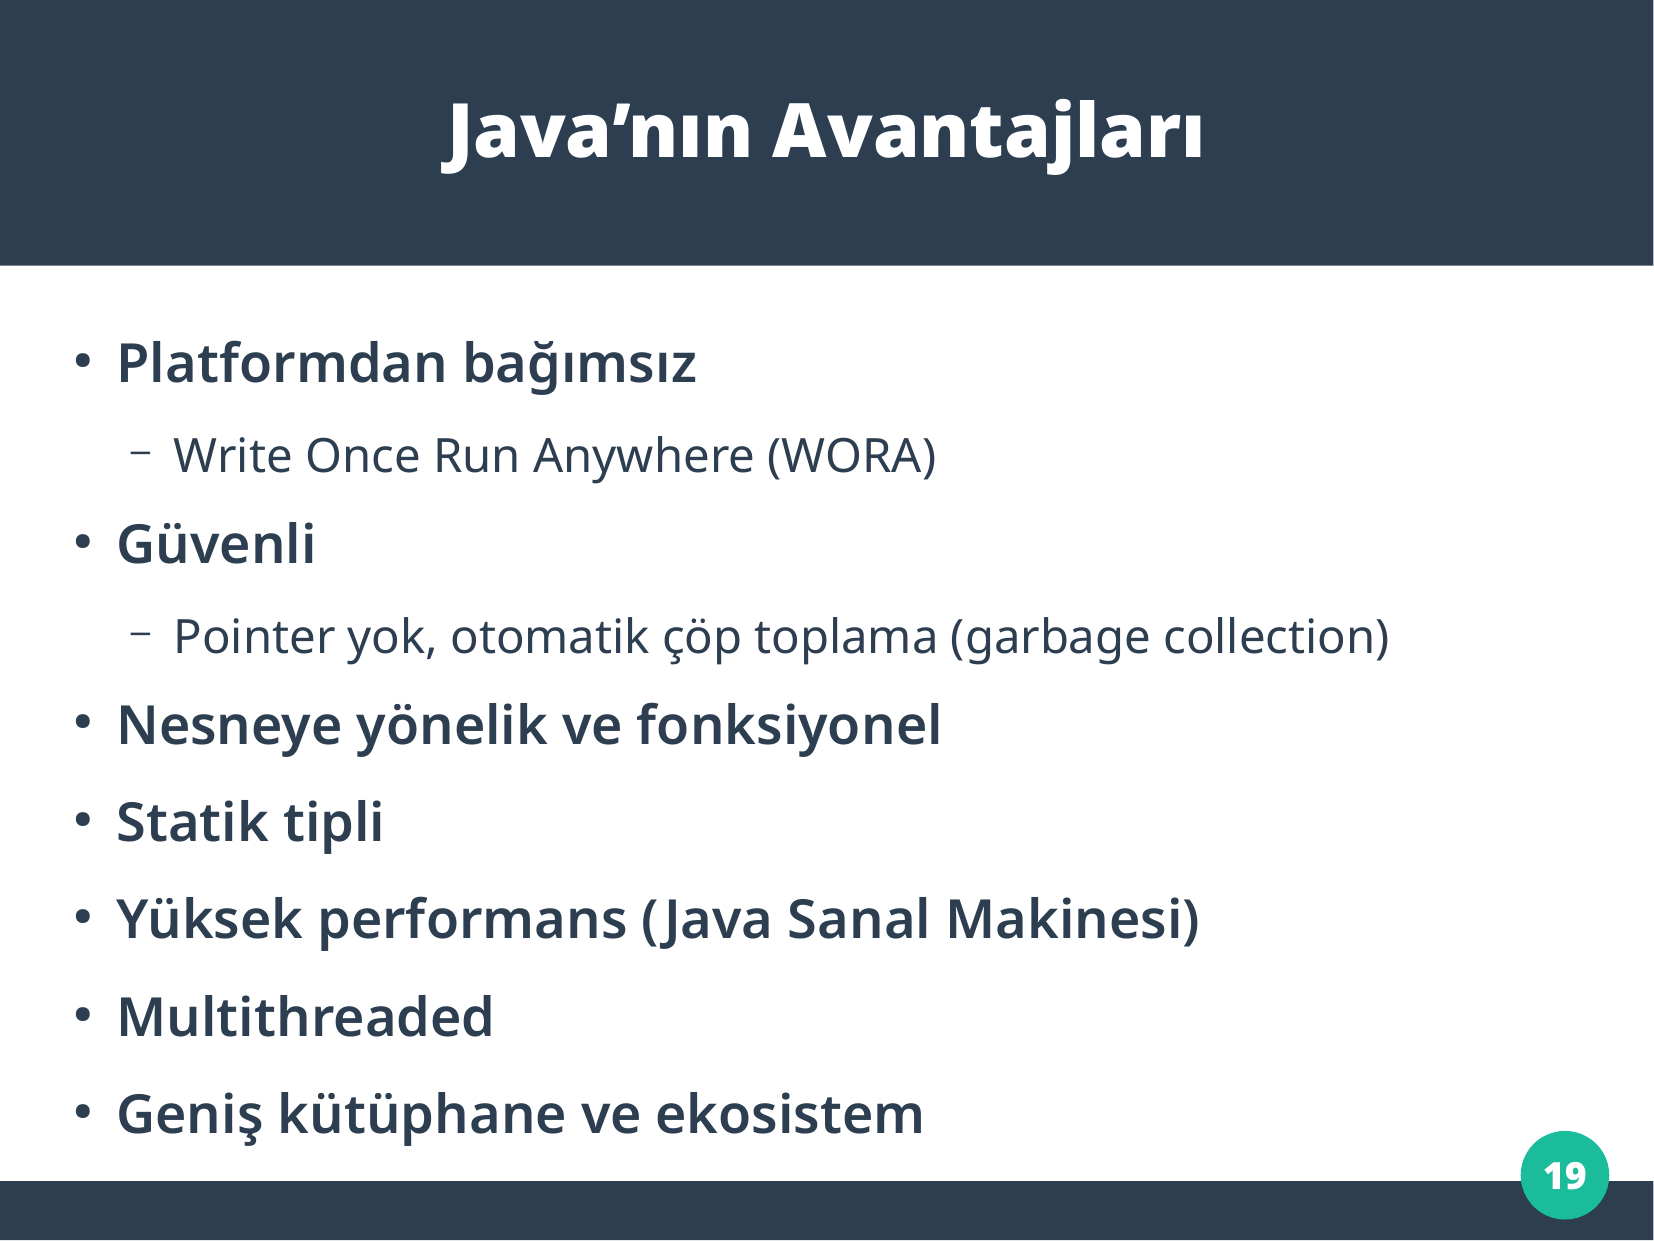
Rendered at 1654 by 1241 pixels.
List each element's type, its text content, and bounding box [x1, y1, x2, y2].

title Java’nın Avantajları [59, 49, 1595, 207]
list Platformdan bağımsız Write Once Run Anywhere (WORA) Güvenli Pointer yok, otomatik çöp toplama (garbage collection) Nesneye yönelik ve fonksiyonel Statik tipli Yüksek performans (Java Sanal Makinesi) Multithreaded Geniş kütüphane ve ekosistem [59, 324, 1595, 1152]
